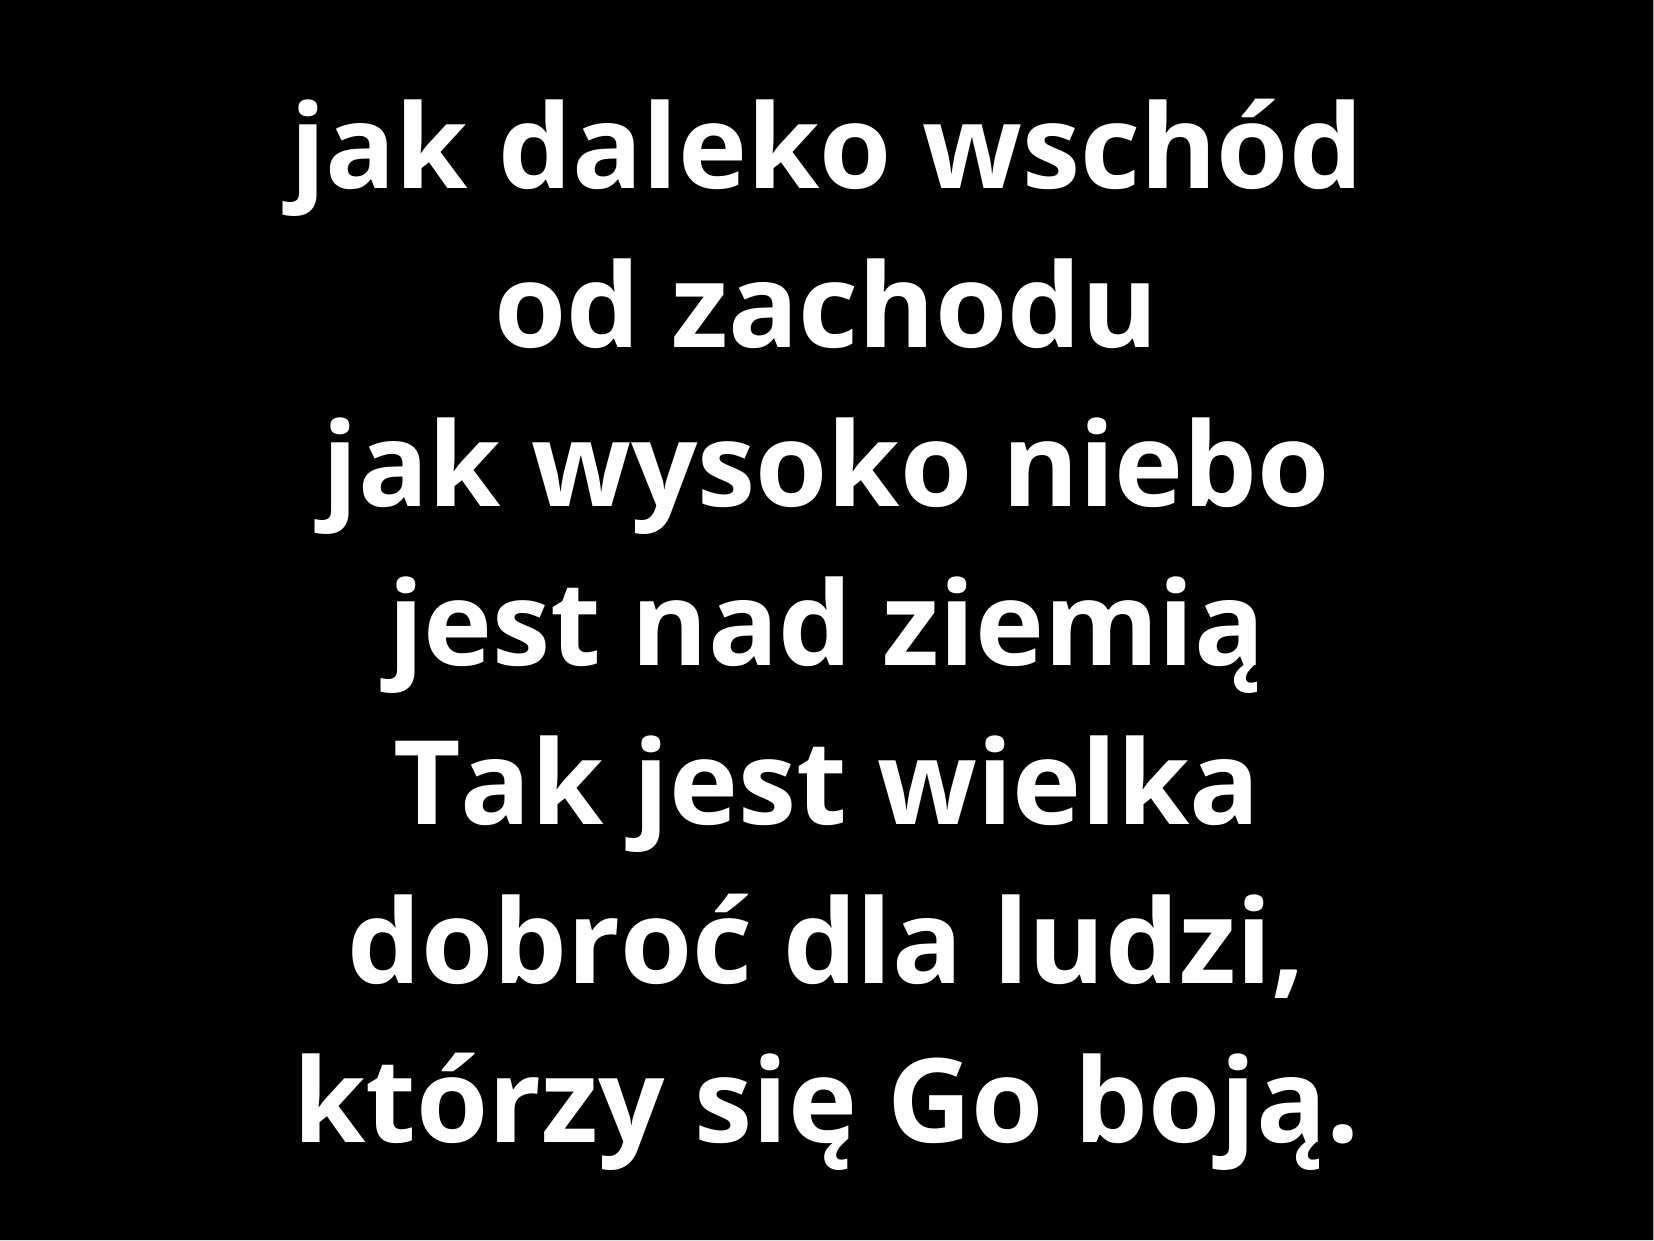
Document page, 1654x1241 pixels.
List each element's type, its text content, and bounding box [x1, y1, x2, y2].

title jak daleko wschód od zachodu jak wysoko niebo jest nad ziemią Tak jest wielka dobroć dla ludzi, którzy się Go boją. [0, 0, 1654, 1241]
